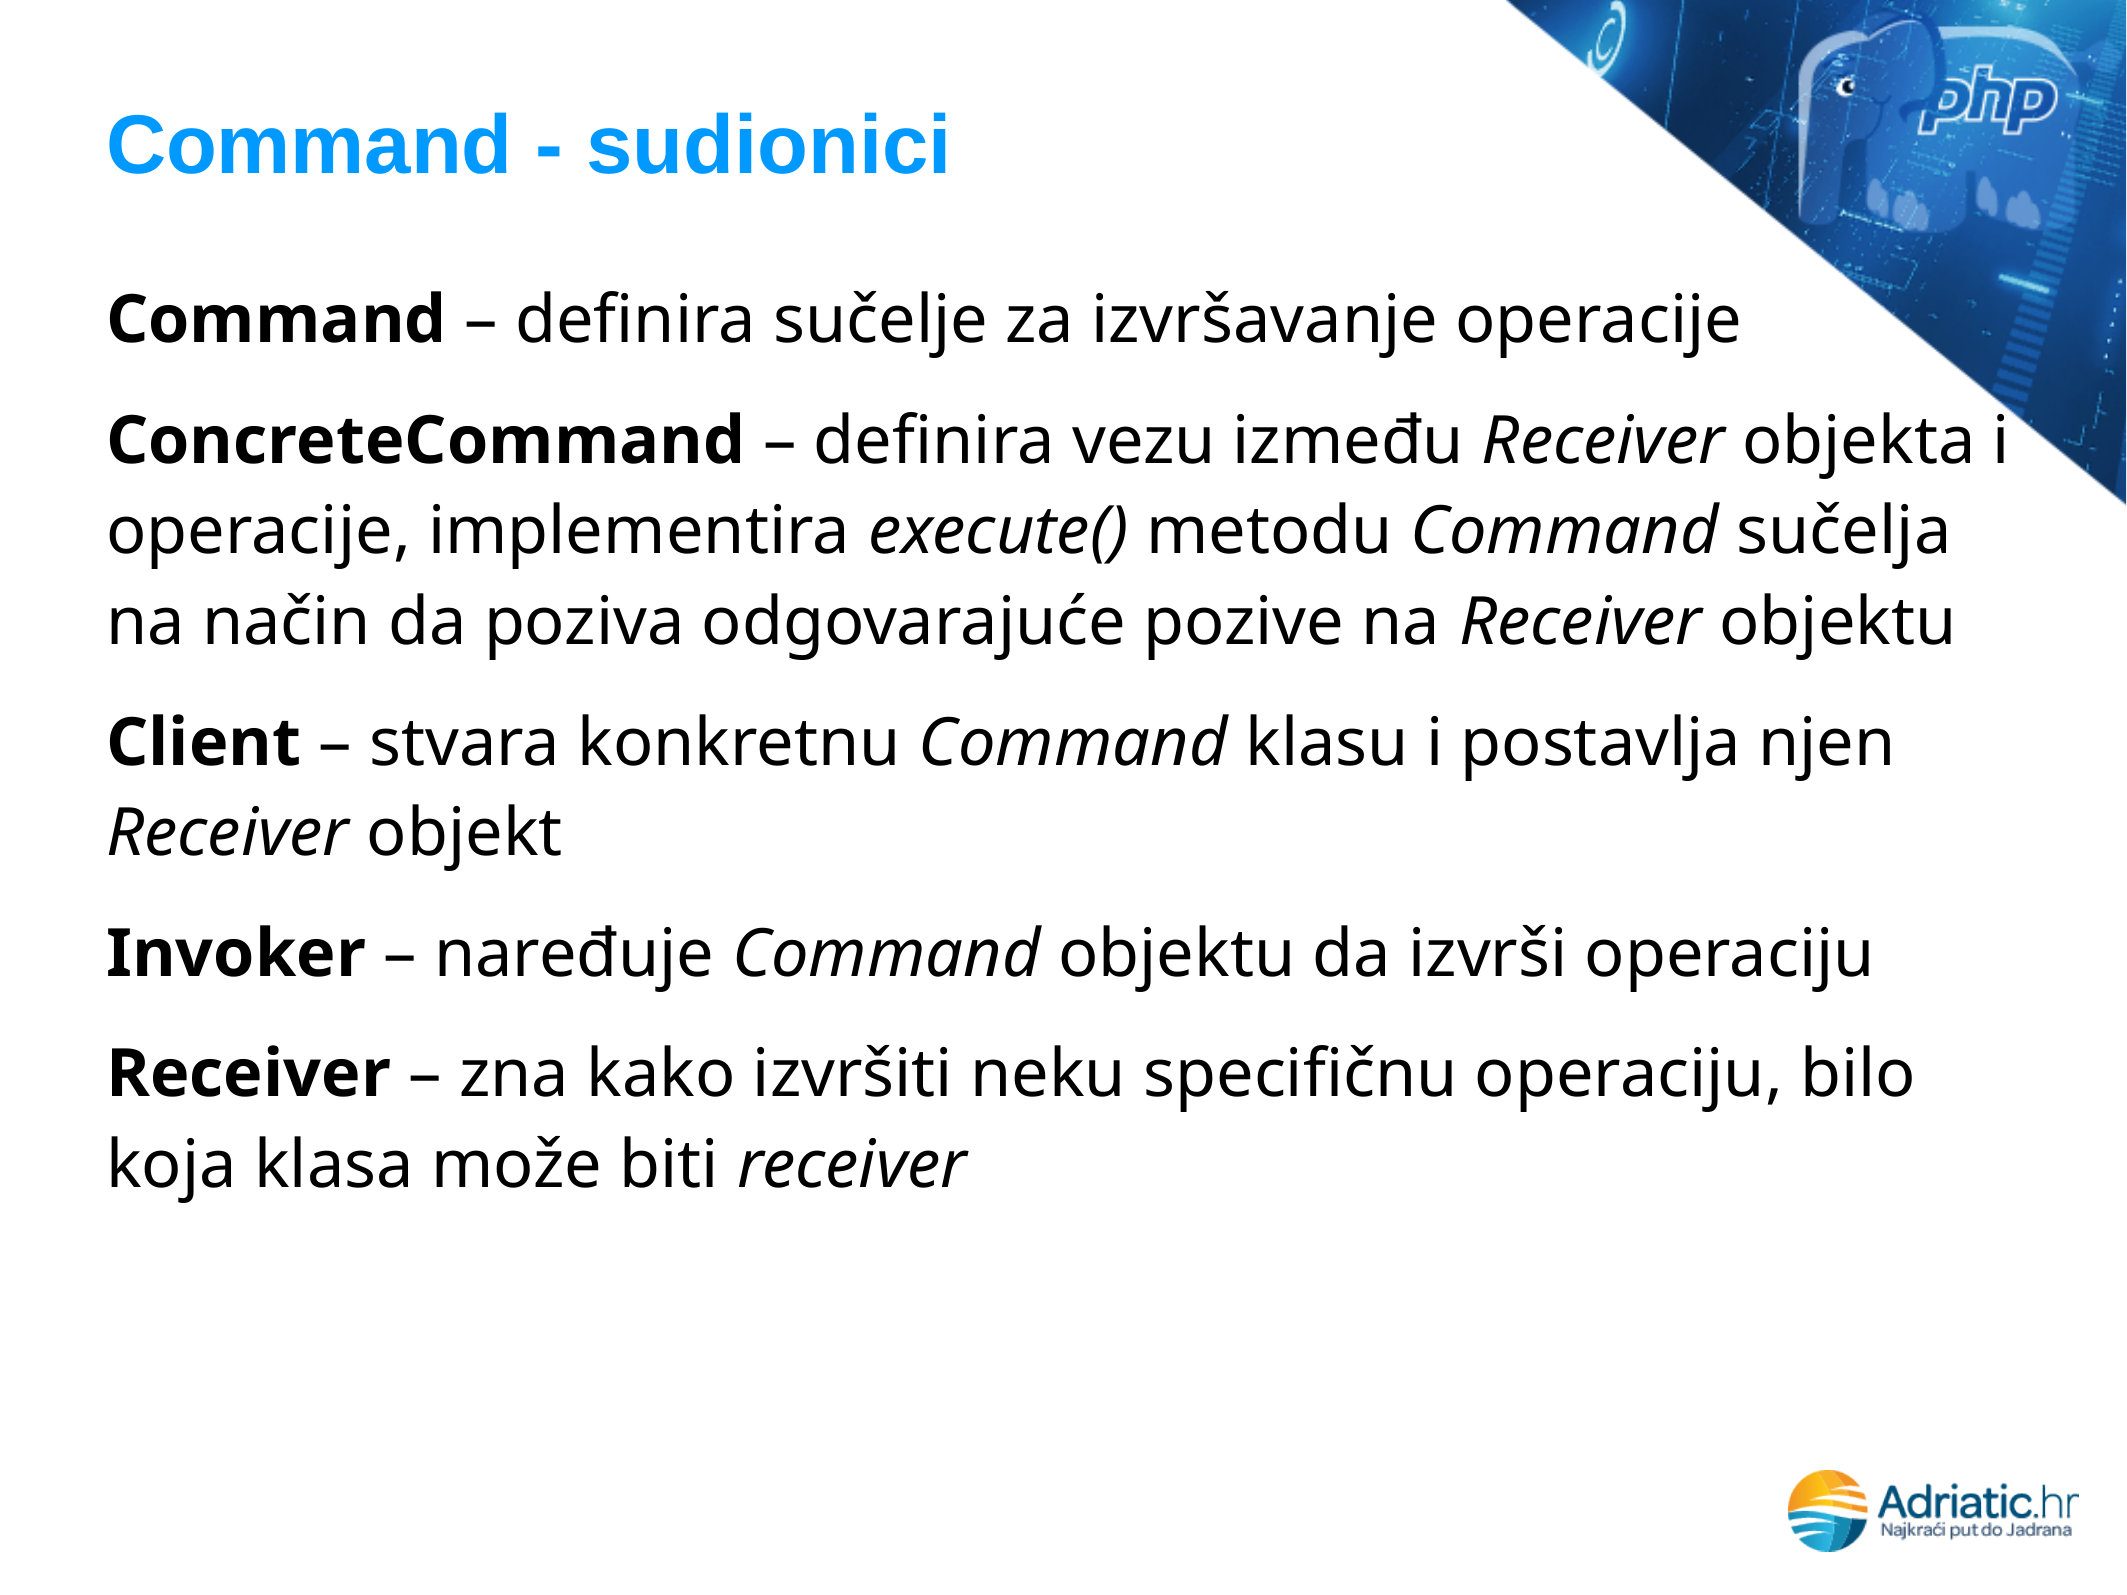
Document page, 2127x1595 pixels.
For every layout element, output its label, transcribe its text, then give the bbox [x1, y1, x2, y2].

picture [1788, 1470, 2079, 1552]
picture [1505, 0, 2127, 625]
title Command - sudionici [106, 70, 1630, 219]
list Command – definira sučelje za izvršavanje operacije ConcreteCommand – definira vezu između Receiver objekta i operacije, implementira execute() metodu Command sučelja na način da poziva odgovarajuće pozive na Receiver objektu Client – stvara konkretnu Command klasu i postavlja njen Receiver objekt Invoker – naređuje Command objektu da izvrši operaciju Receiver – zna kako izvršiti neku specifičnu operaciju, bilo koja klasa može biti receiver [106, 271, 2020, 1453]
